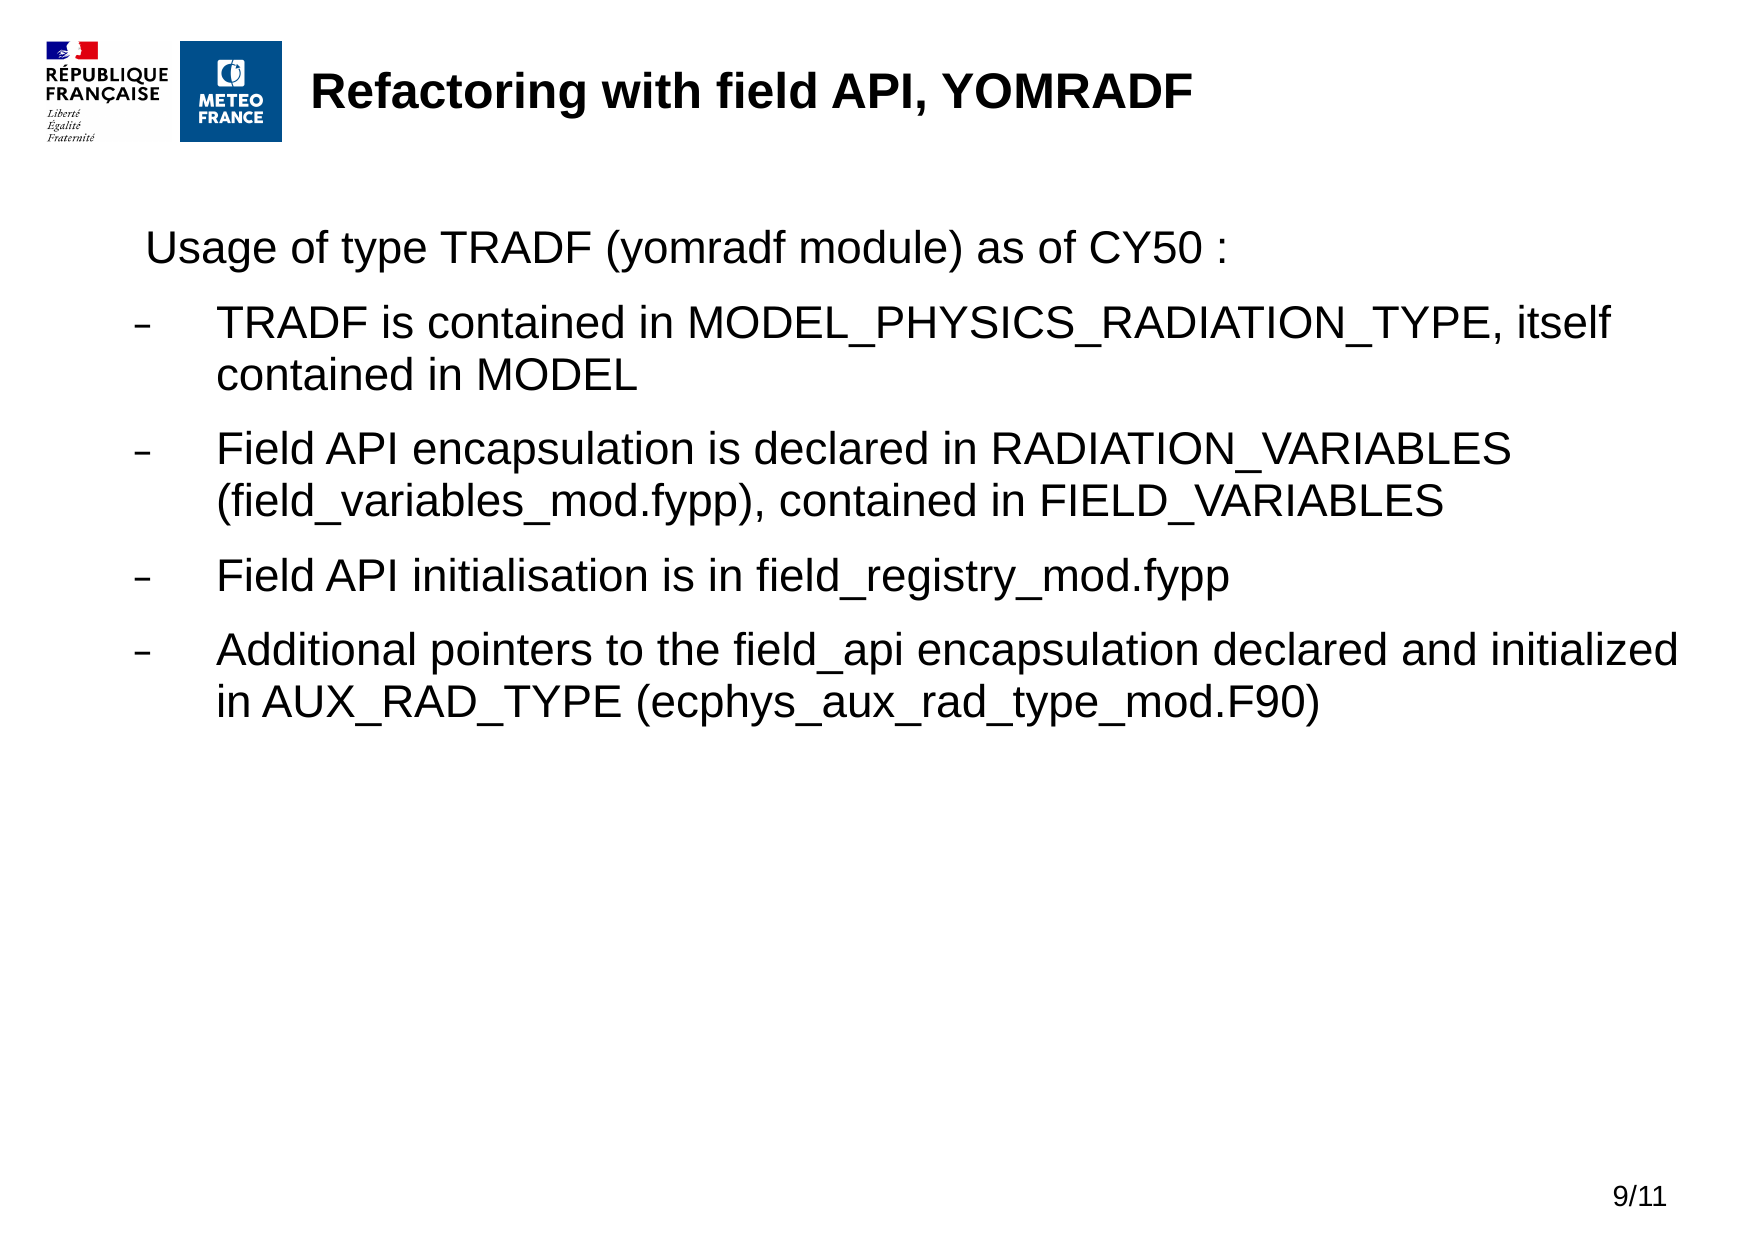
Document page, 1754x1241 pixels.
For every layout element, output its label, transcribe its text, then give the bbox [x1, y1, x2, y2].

list Usage of type TRADF (yomradf module) as of CY50 : TRADF is contained in MODEL_PHYSICS_RADIATION_TYPE, itself contained in MODEL Field API encapsulation is declared in RADIATION_VARIABLES (field_variables_mod.fypp), contained in FIELD_VARIABLES Field API initialisation is in field_registry_mod.fypp Additional pointers to the field_api encapsulation declared and initialized in AUX_RAD_TYPE (ecphys_aux_rad_type_mod.F90) [44, 222, 1712, 1118]
picture [46, 41, 172, 142]
title Refactoring with field API, YOMRADF [310, 40, 1697, 142]
picture [180, 41, 282, 142]
